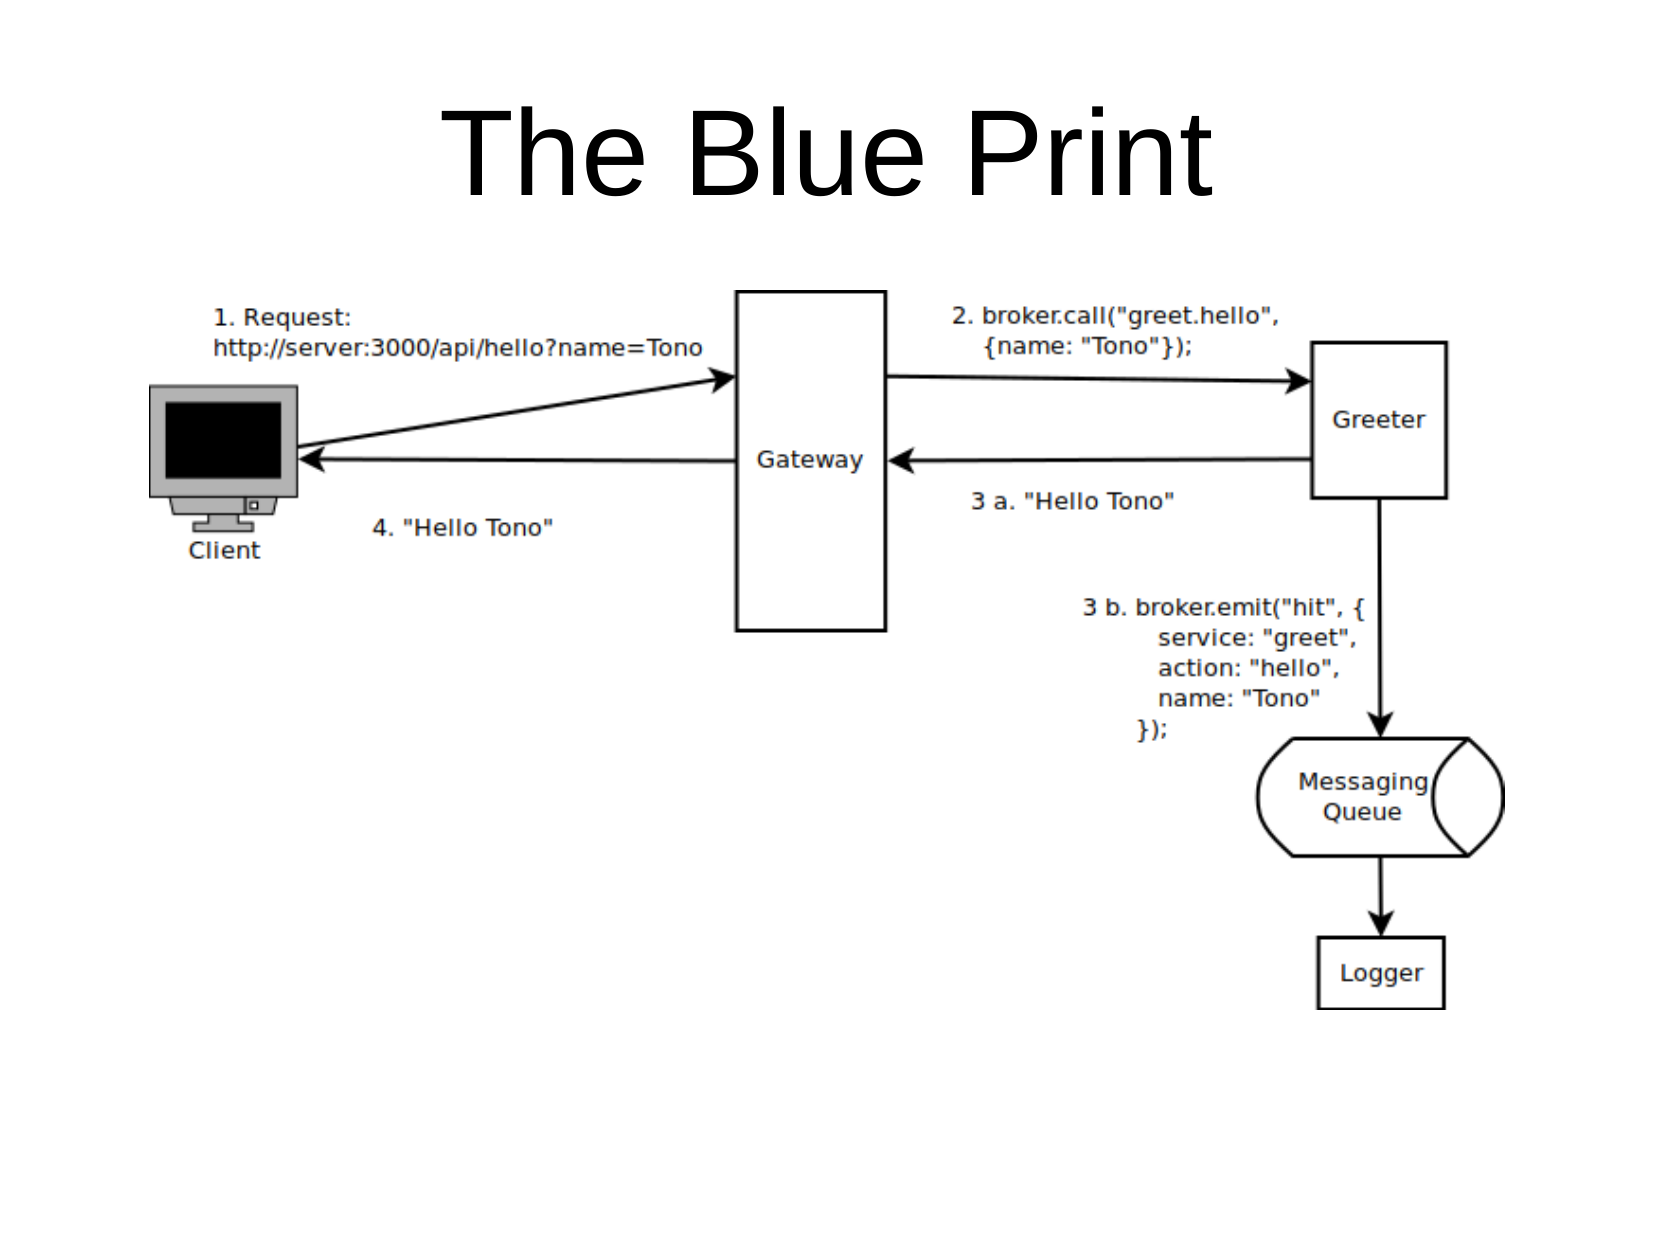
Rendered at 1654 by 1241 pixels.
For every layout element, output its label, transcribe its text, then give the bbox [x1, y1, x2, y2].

title The Blue Print [82, 49, 1571, 257]
picture [149, 290, 1505, 1010]
